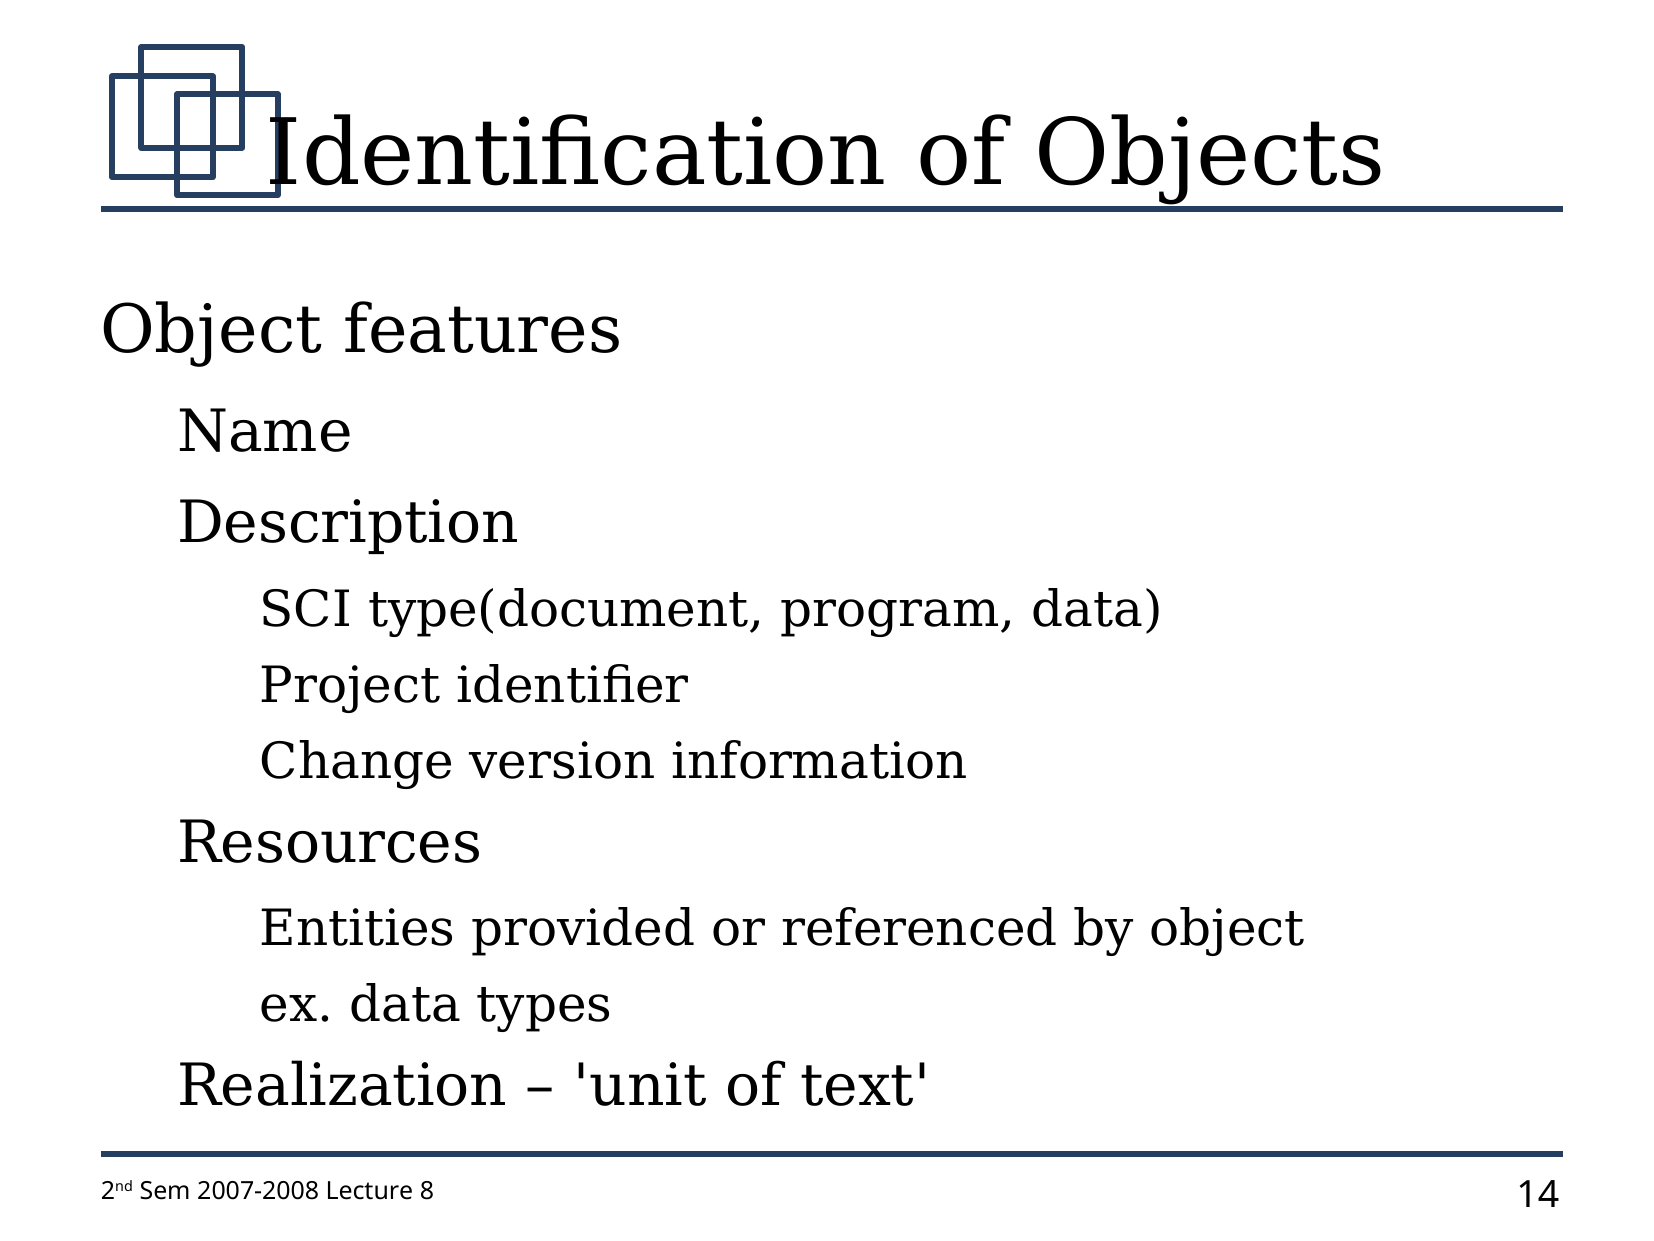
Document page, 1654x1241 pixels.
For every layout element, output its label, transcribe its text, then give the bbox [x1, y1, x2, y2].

title Identification of Objects [82, 49, 1571, 257]
list Object features Name Description SCI type(document, program, data) Project identifier Change version information Resources Entities provided or referenced by object ex. data types Realization – 'unit of text' [82, 290, 1571, 1120]
